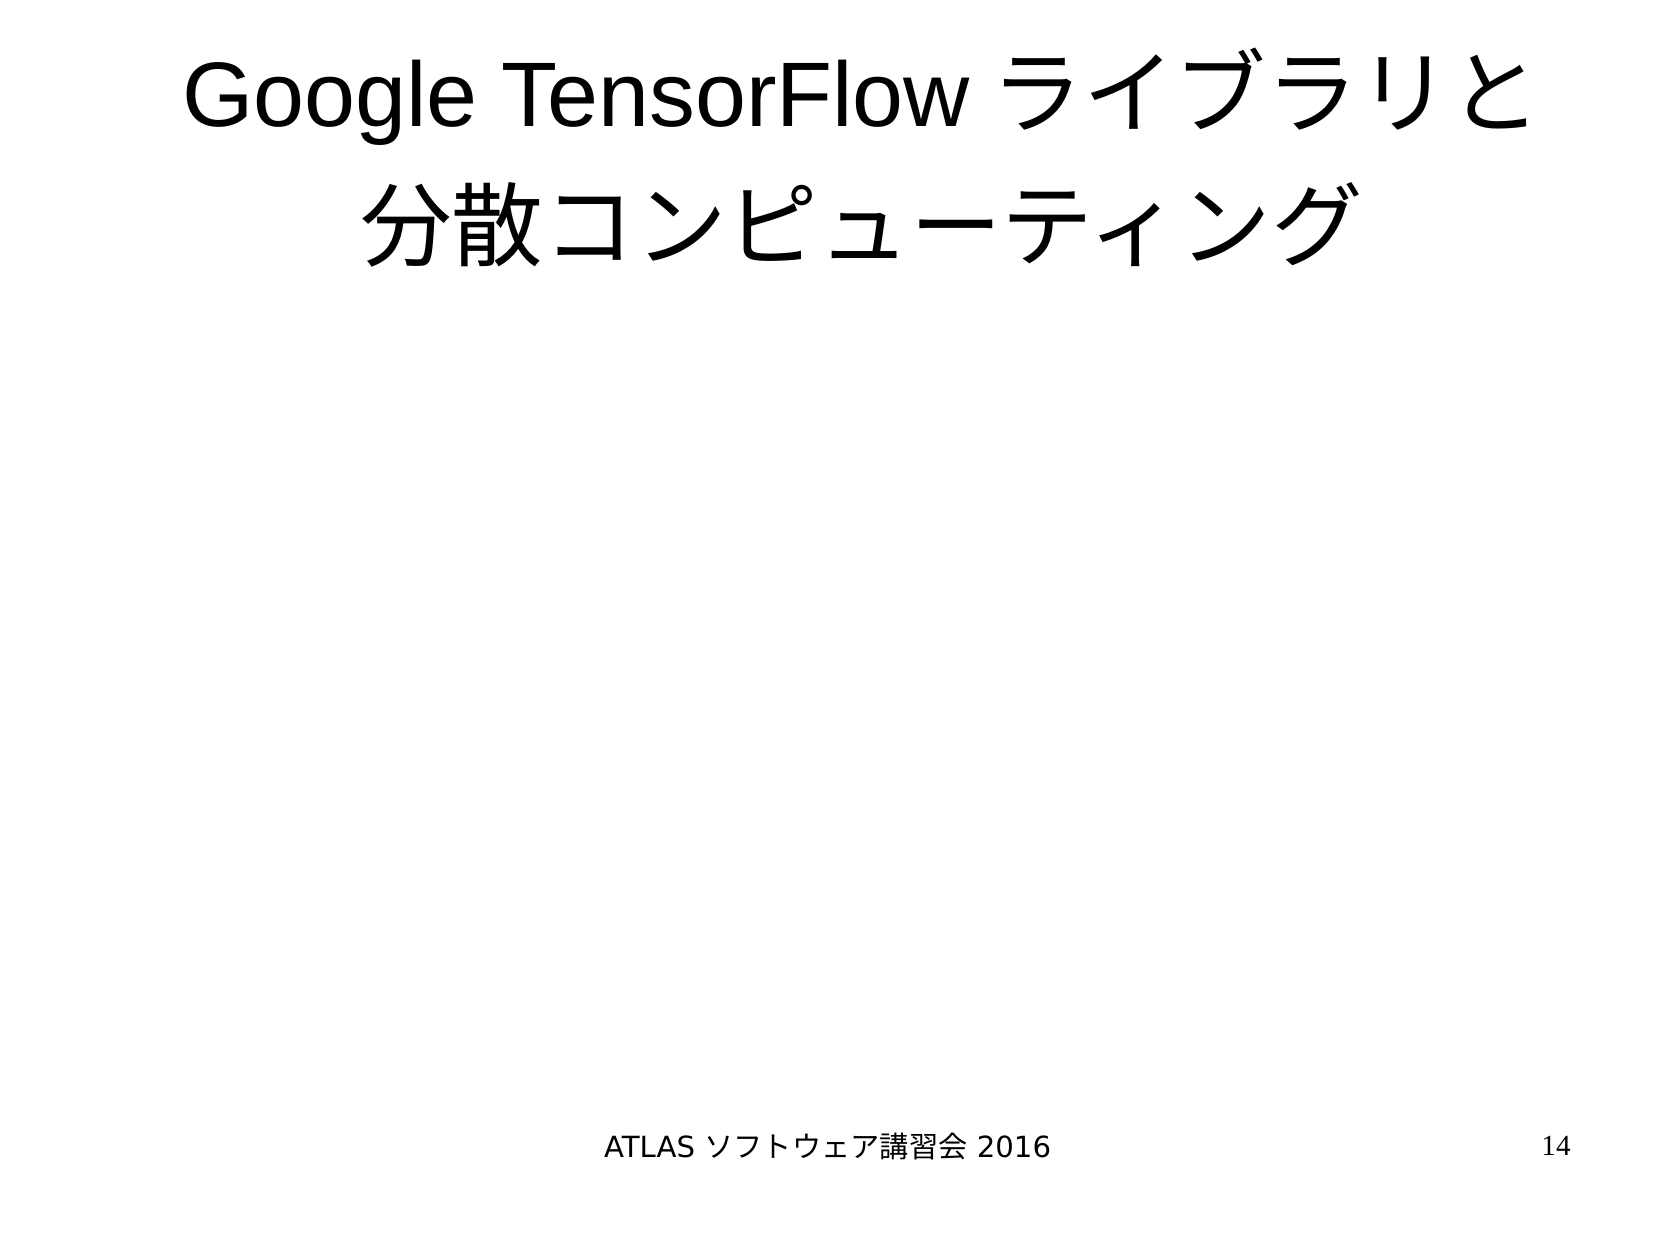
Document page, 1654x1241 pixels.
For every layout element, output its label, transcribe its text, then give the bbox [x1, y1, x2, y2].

title Google TensorFlowライブラリと分散コンピューティング [82, 35, 1571, 271]
